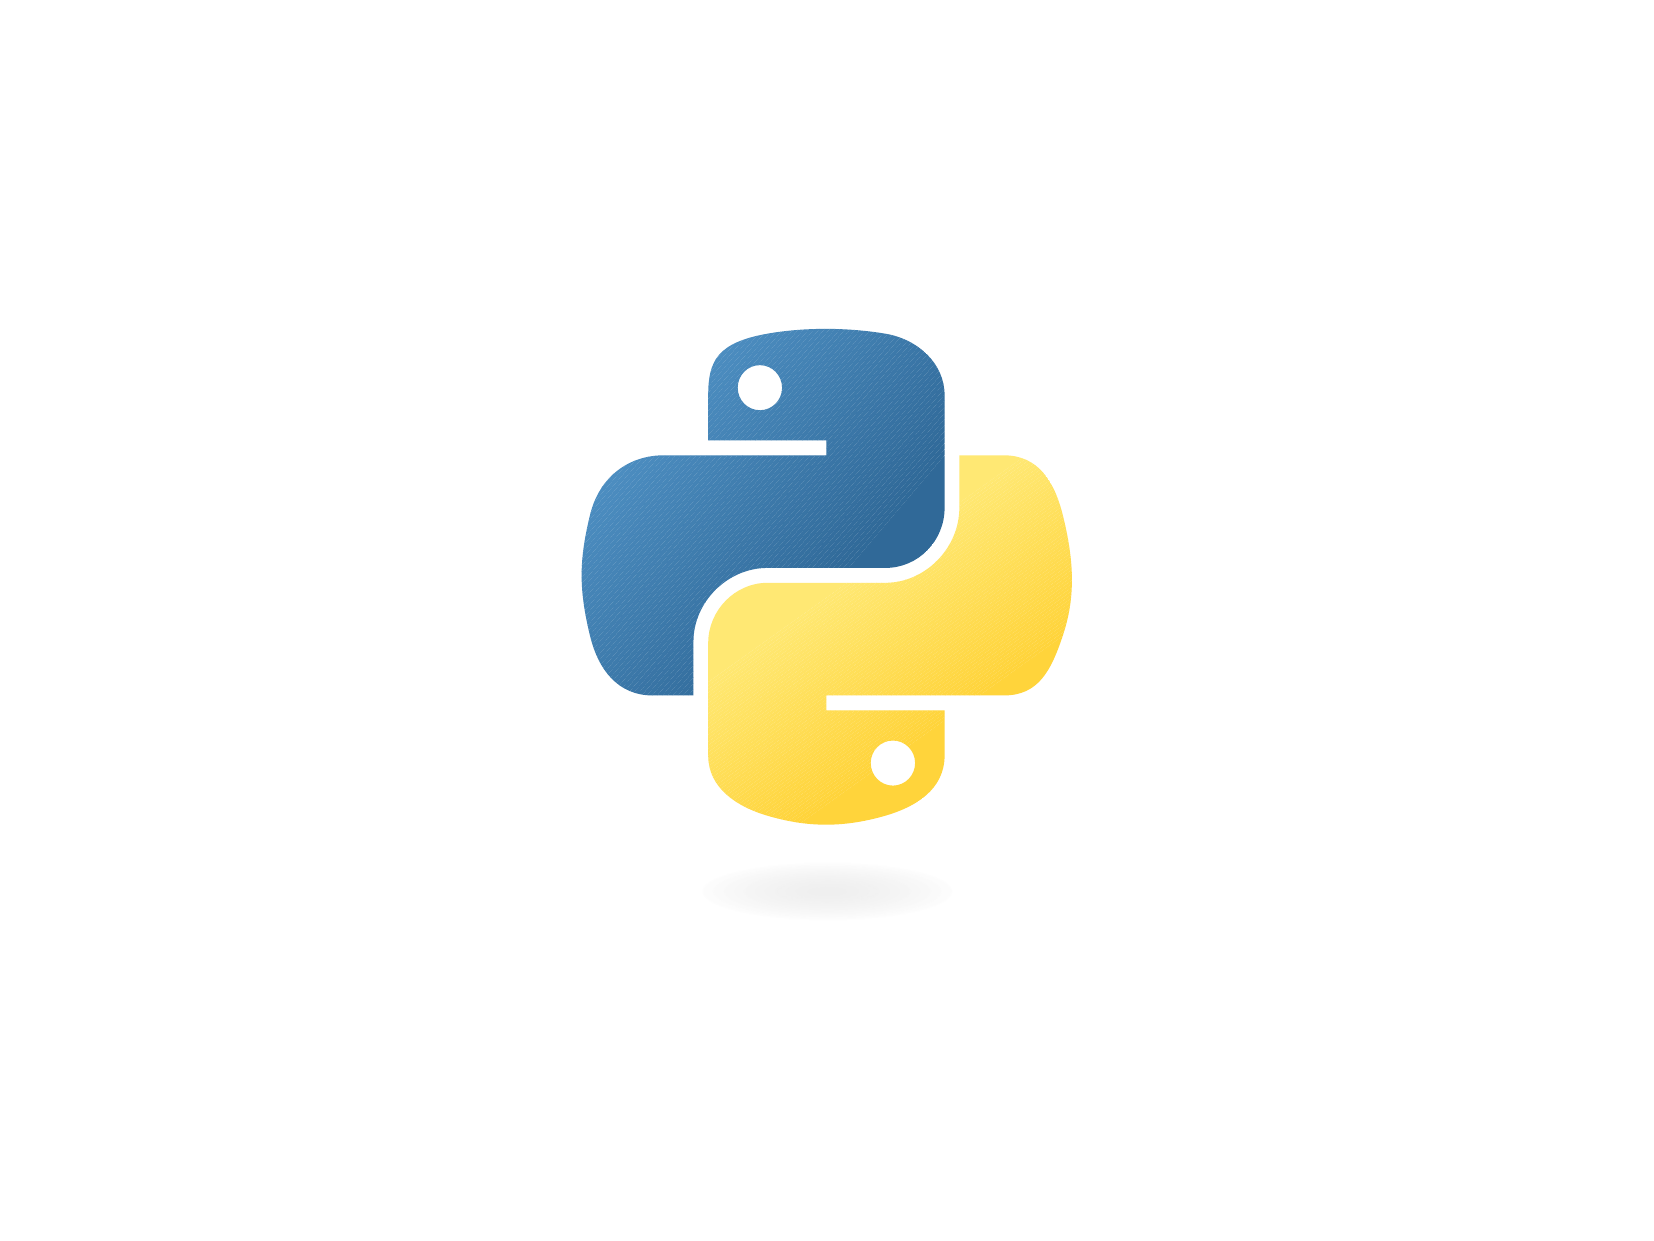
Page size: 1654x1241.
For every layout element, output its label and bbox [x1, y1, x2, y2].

picture [551, 299, 1102, 953]
